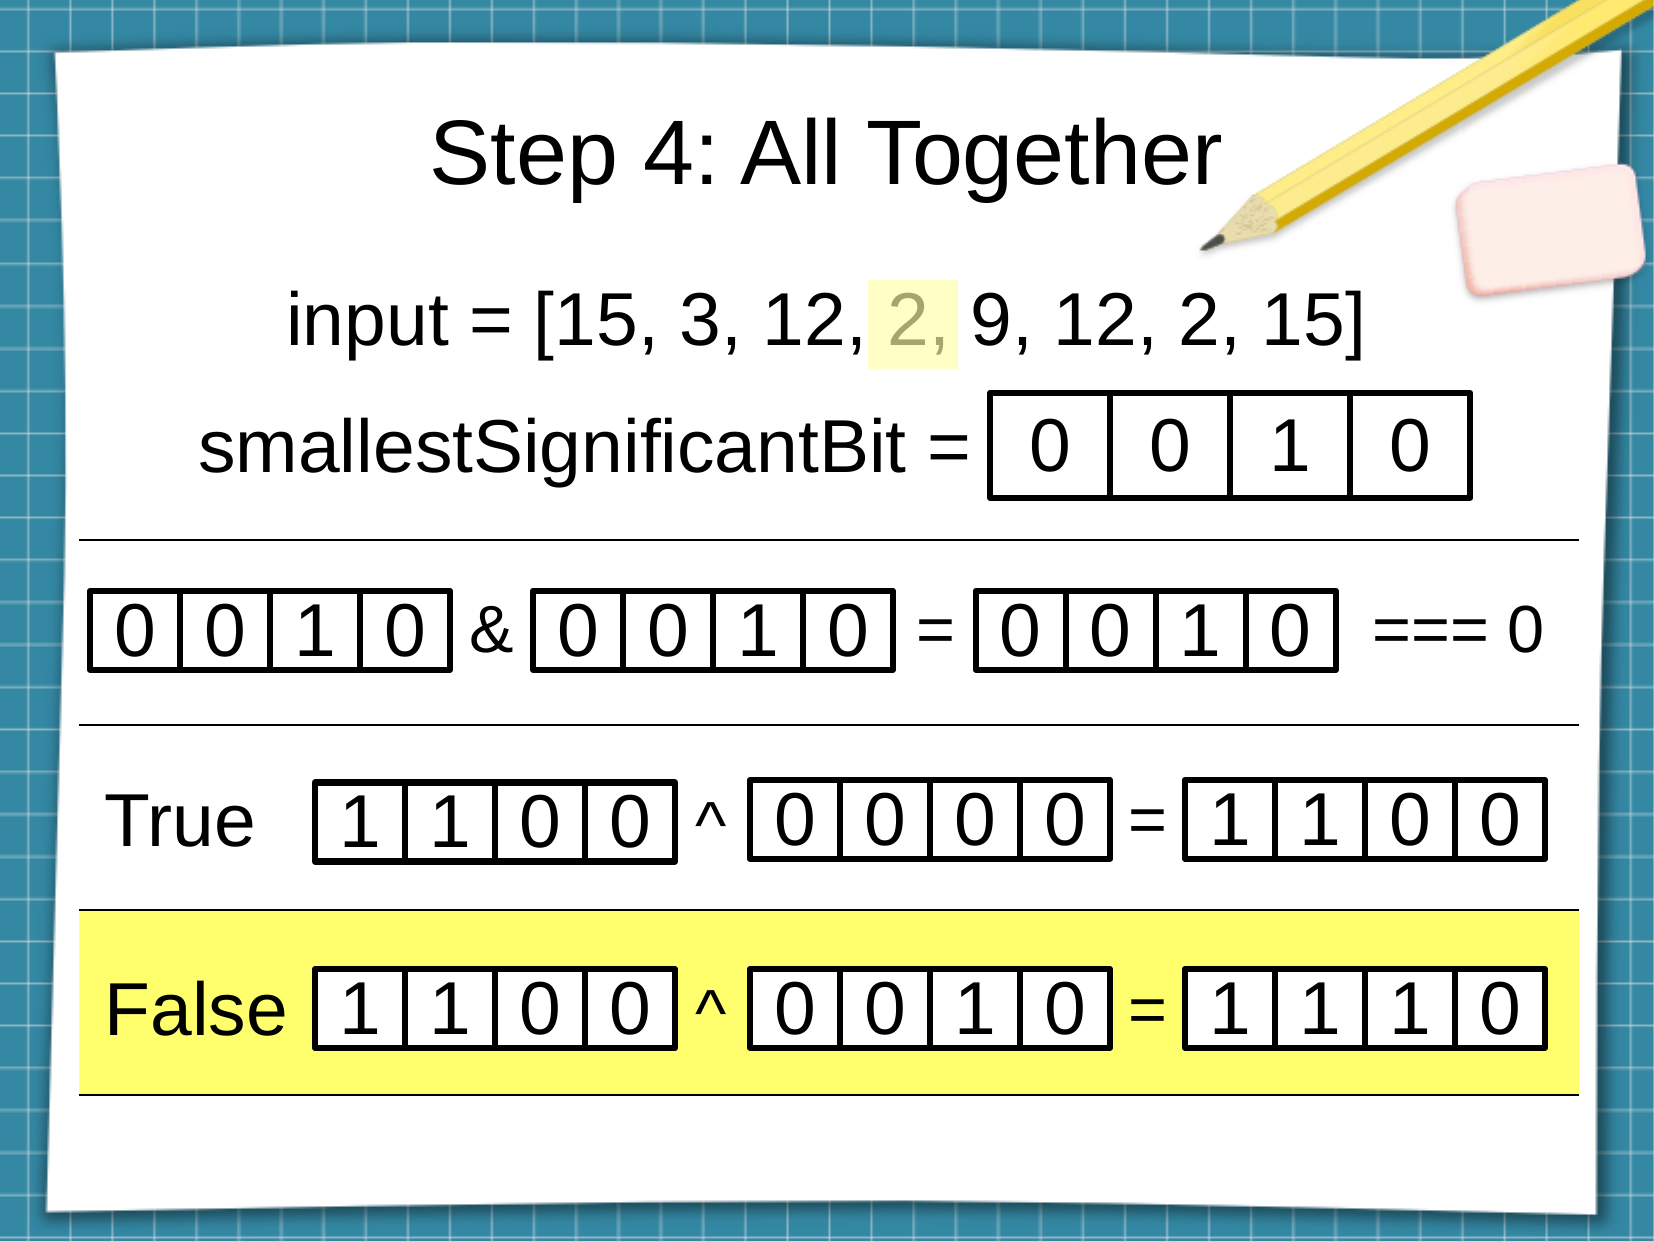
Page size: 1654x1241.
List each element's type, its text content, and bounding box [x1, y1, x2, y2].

text_box False [90, 960, 304, 1059]
text_box 0 [90, 590, 180, 670]
text_box 0 [750, 780, 840, 859]
text_box 0 [180, 590, 270, 670]
text_box 0 [975, 590, 1065, 670]
text_box === 0 [1357, 585, 1561, 675]
text_box 0 [361, 590, 451, 670]
text_box 0 [1456, 968, 1546, 1048]
text_box 0 [990, 392, 1110, 498]
picture [0, 0, 1654, 1241]
text_box 0 [750, 968, 840, 1048]
text_box [79, 909, 1580, 1095]
text_box 0 [840, 780, 930, 859]
text_box 1 [1185, 780, 1275, 859]
text_box 0 [1456, 780, 1546, 859]
text_box 0 [495, 969, 586, 1048]
text_box 0 [1365, 780, 1456, 859]
text_box 0 [1021, 780, 1111, 859]
text_box smallestSignificantBit = [183, 397, 1008, 496]
text_box 0 [1246, 590, 1336, 670]
text_box 1 [315, 969, 405, 1048]
text_box 0 [1021, 968, 1111, 1048]
text_box True [90, 771, 272, 871]
text_box ^ [680, 780, 742, 870]
text_box 1 [712, 590, 803, 670]
text_box 0 [495, 782, 586, 862]
text_box 0 [840, 968, 930, 1048]
text_box 0 [586, 782, 676, 862]
text_box 0 [586, 969, 676, 1048]
text_box 1 [1185, 968, 1275, 1048]
text_box 1 [1275, 780, 1365, 859]
title Step 4: All Together [82, 49, 1571, 257]
text_box 1 [930, 968, 1021, 1048]
text_box 1 [405, 969, 495, 1048]
text_box ^ [680, 969, 742, 1059]
text_box 0 [622, 590, 712, 670]
text_box input = [15, 3, 12, 2, 9, 12, 2, 15] [271, 270, 1383, 370]
text_box [867, 279, 958, 370]
text_box 0 [930, 780, 1021, 859]
text_box = [901, 585, 971, 675]
text_box 1 [1231, 392, 1351, 498]
text_box 1 [1365, 968, 1456, 1048]
text_box 0 [803, 590, 893, 670]
text_box 1 [270, 590, 361, 670]
text_box 1 [405, 782, 495, 862]
text_box 0 [1351, 392, 1471, 498]
text_box 1 [1275, 968, 1365, 1048]
text_box & [454, 585, 529, 675]
text_box 1 [315, 782, 405, 862]
text_box = [1113, 775, 1183, 865]
text_box = [1113, 964, 1183, 1054]
text_box 0 [1110, 392, 1231, 498]
text_box 0 [1065, 590, 1155, 670]
text_box 0 [532, 590, 622, 670]
text_box 1 [1155, 590, 1246, 670]
